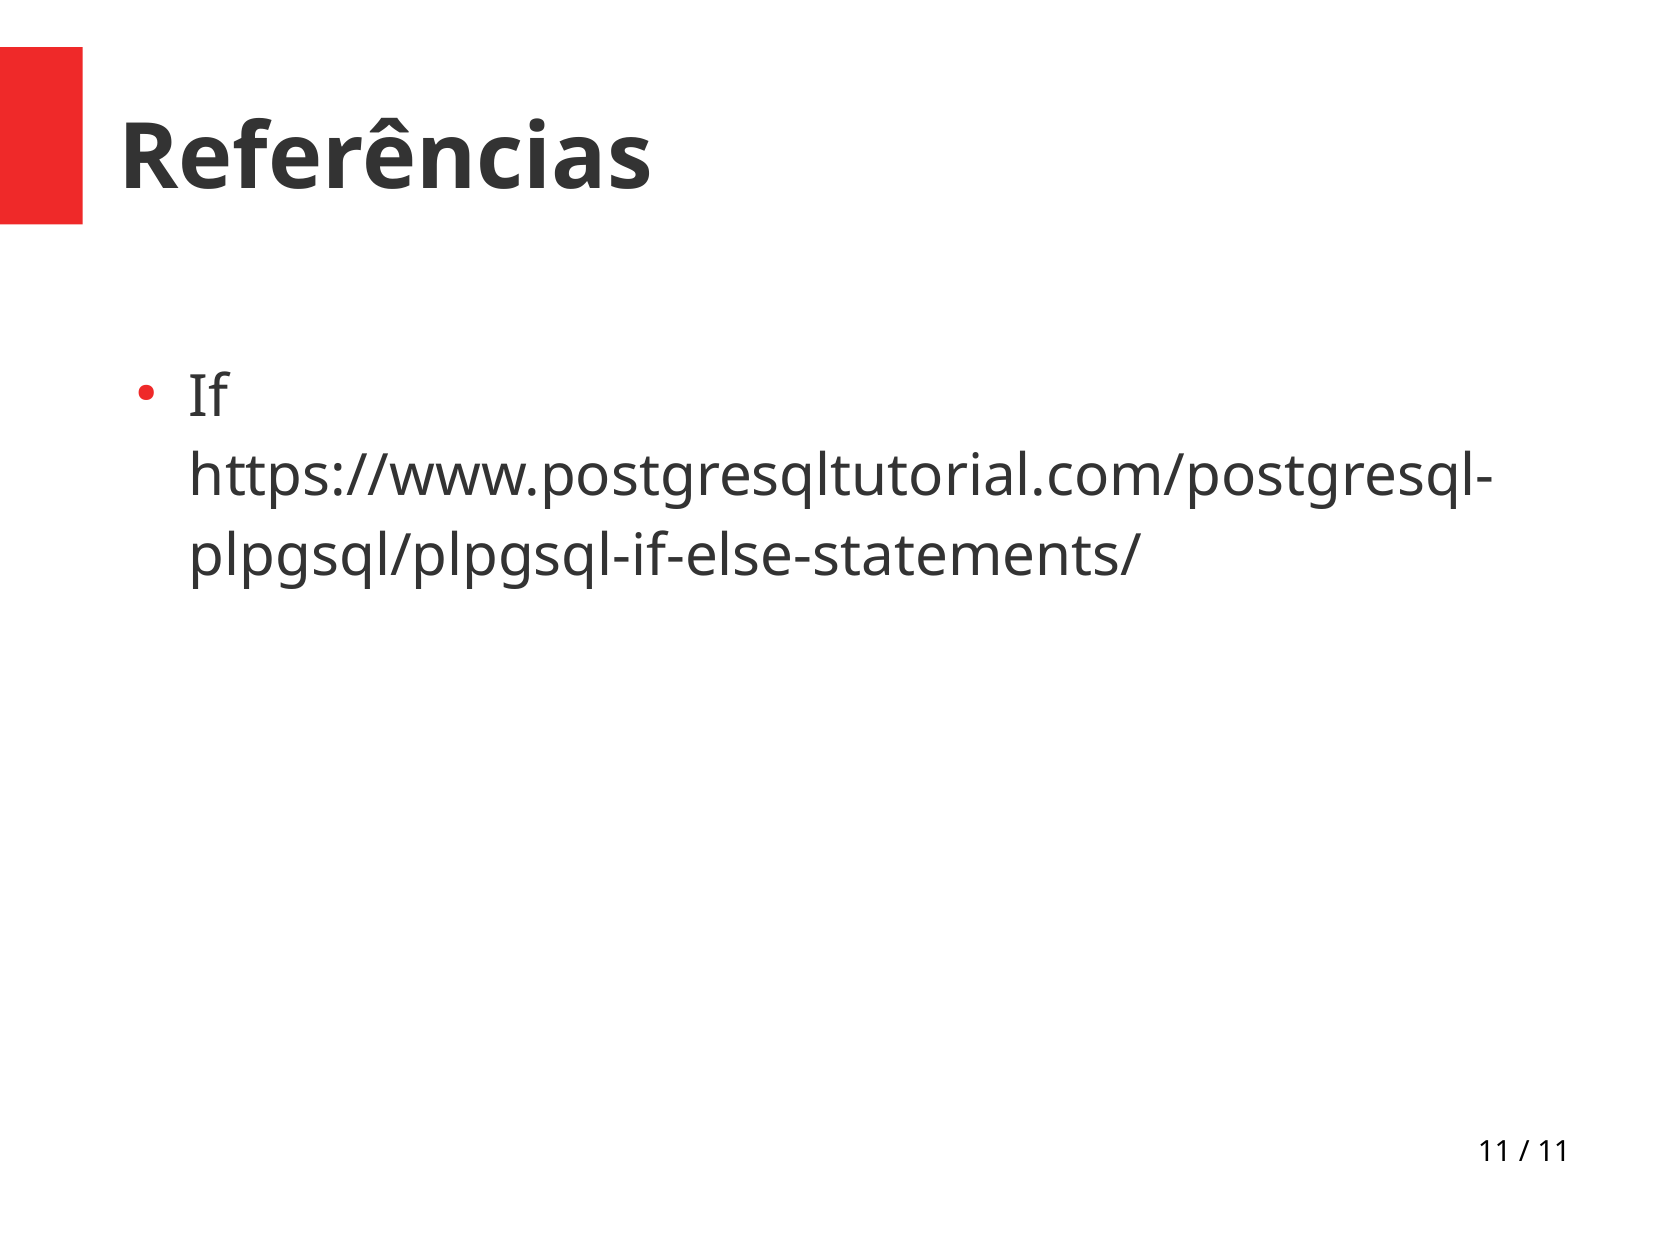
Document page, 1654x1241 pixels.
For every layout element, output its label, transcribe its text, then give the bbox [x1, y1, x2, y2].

list If https://www.postgresqltutorial.com/postgresql-plpgsql/plpgsql-if-else-statements/ [118, 354, 1536, 1074]
title Referências [118, 49, 1571, 257]
